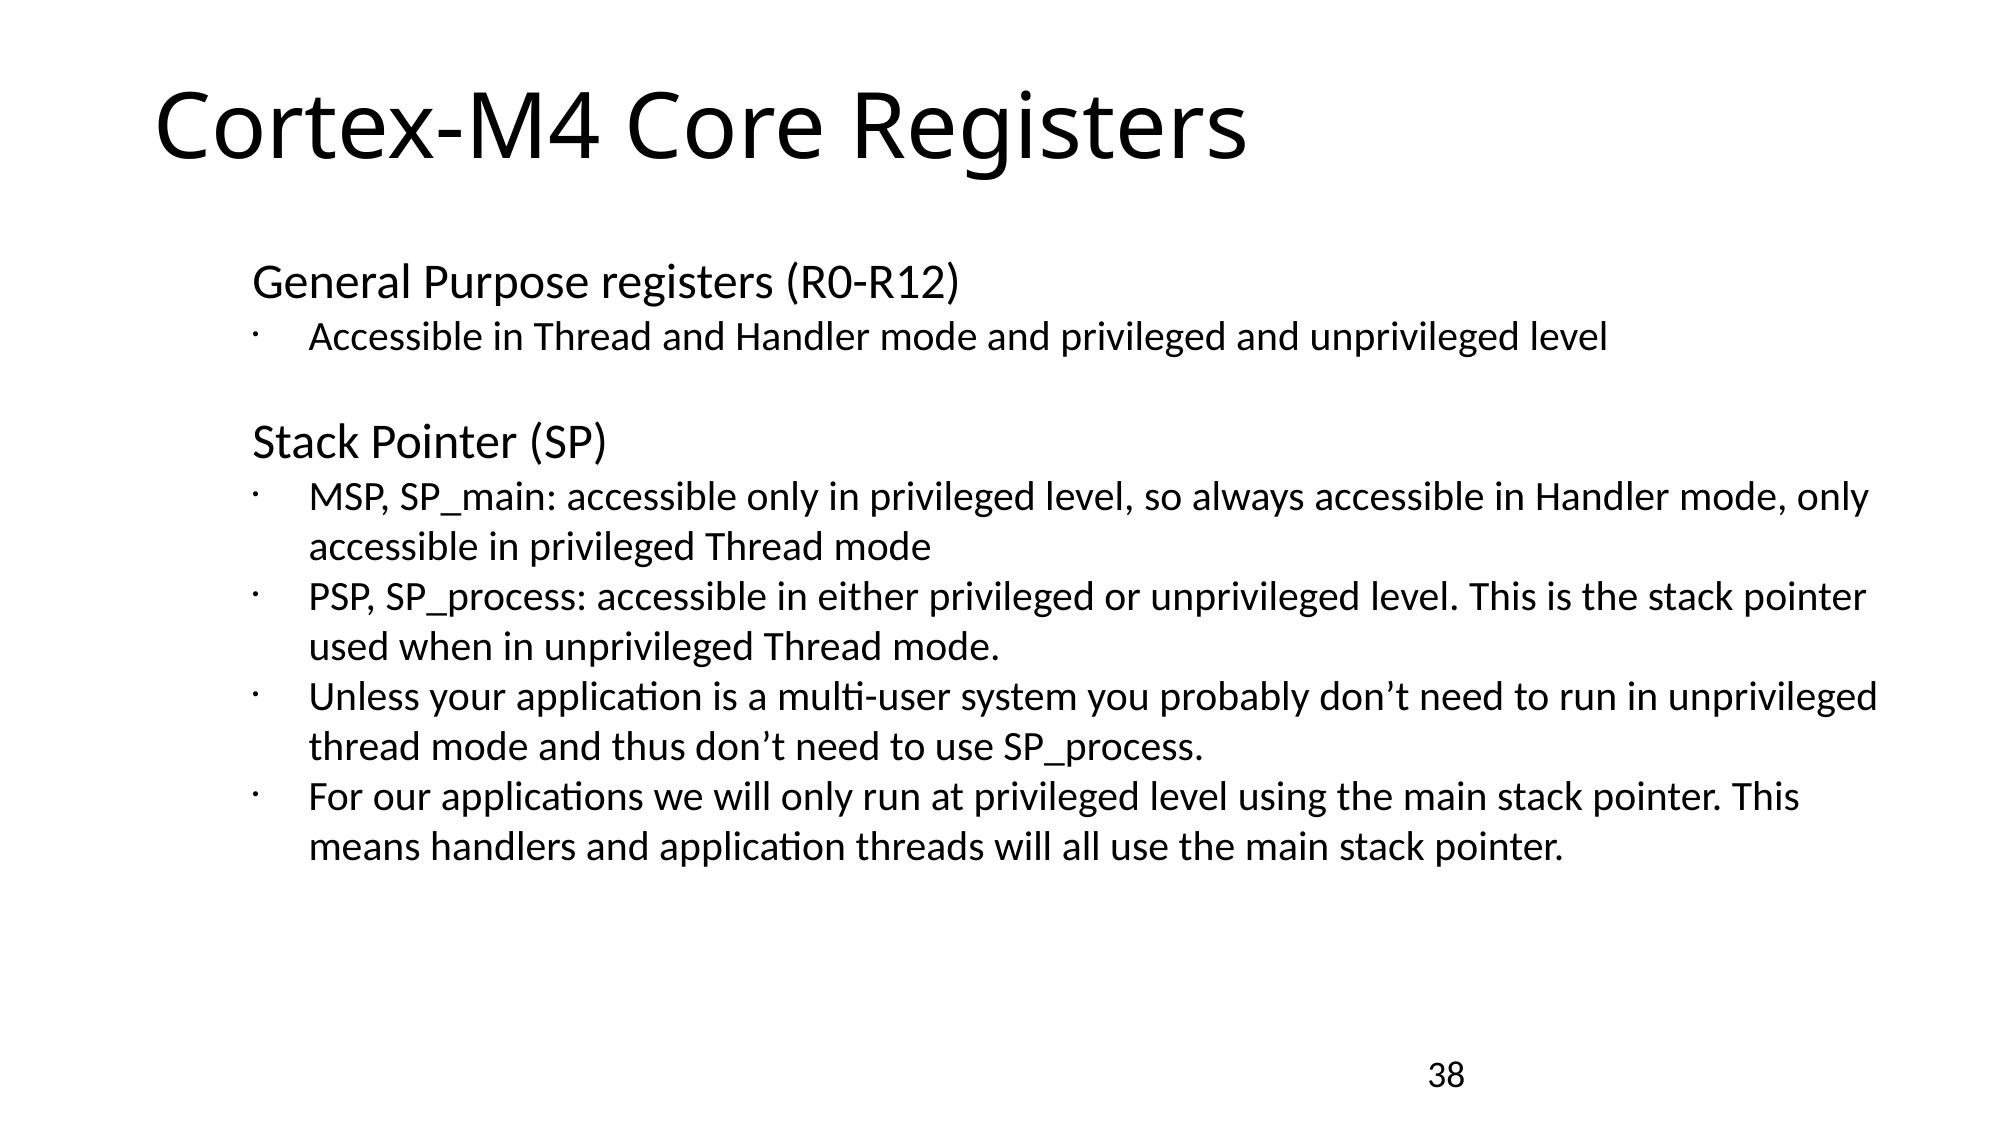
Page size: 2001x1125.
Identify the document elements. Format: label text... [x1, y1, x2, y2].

text_box Cortex-M4 Core Registers [138, 59, 1265, 184]
slide_number <number> [1412, 1042, 1863, 1103]
text_box General Purpose registers (R0-R12) Accessible in Thread and Handler mode and privileged and unprivileged level Stack Pointer (SP) MSP, SP_main: accessible only in privileged level, so always accessible in Handler mode, only accessible in privileged Thread mode PSP, SP_process: accessible in either privileged or unprivileged level. This is the stack pointer used when in unprivileged Thread mode. Unless your application is a multi-user system you probably don’t need to run in unprivileged thread mode and thus don’t need to use SP_process. For our applications we will only run at privileged level using the main stack pointer. This means handlers and application threads will all use the main stack pointer. [237, 241, 1903, 972]
